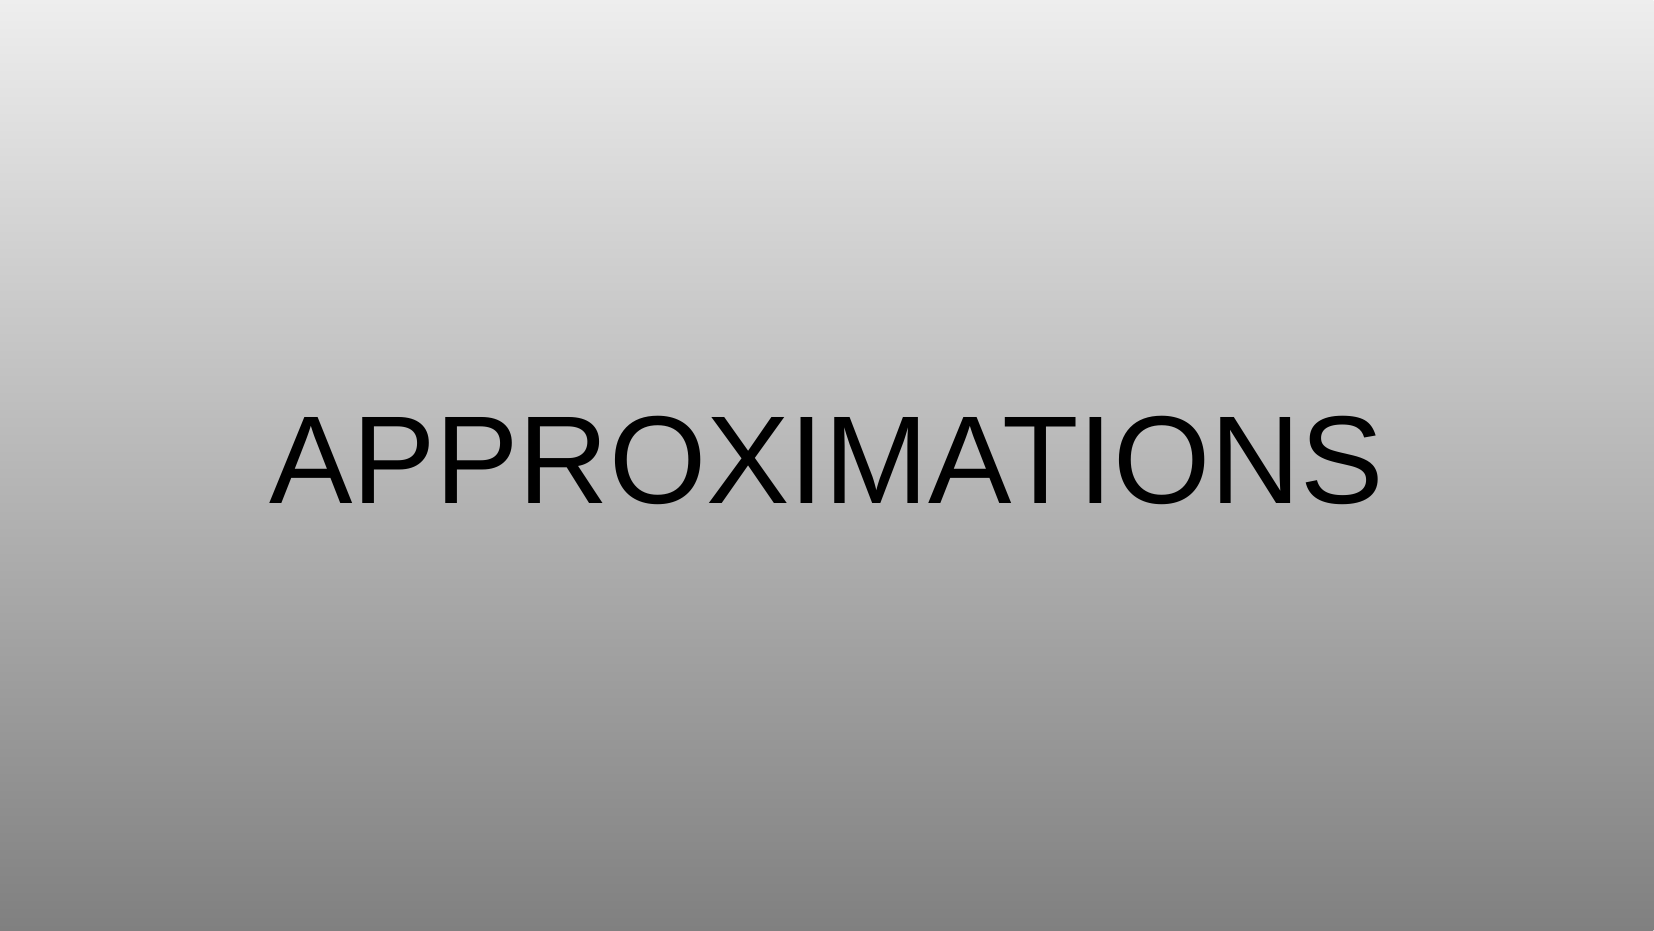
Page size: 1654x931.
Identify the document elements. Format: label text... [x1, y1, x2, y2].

title APPROXIMATIONS [82, 47, 1571, 875]
